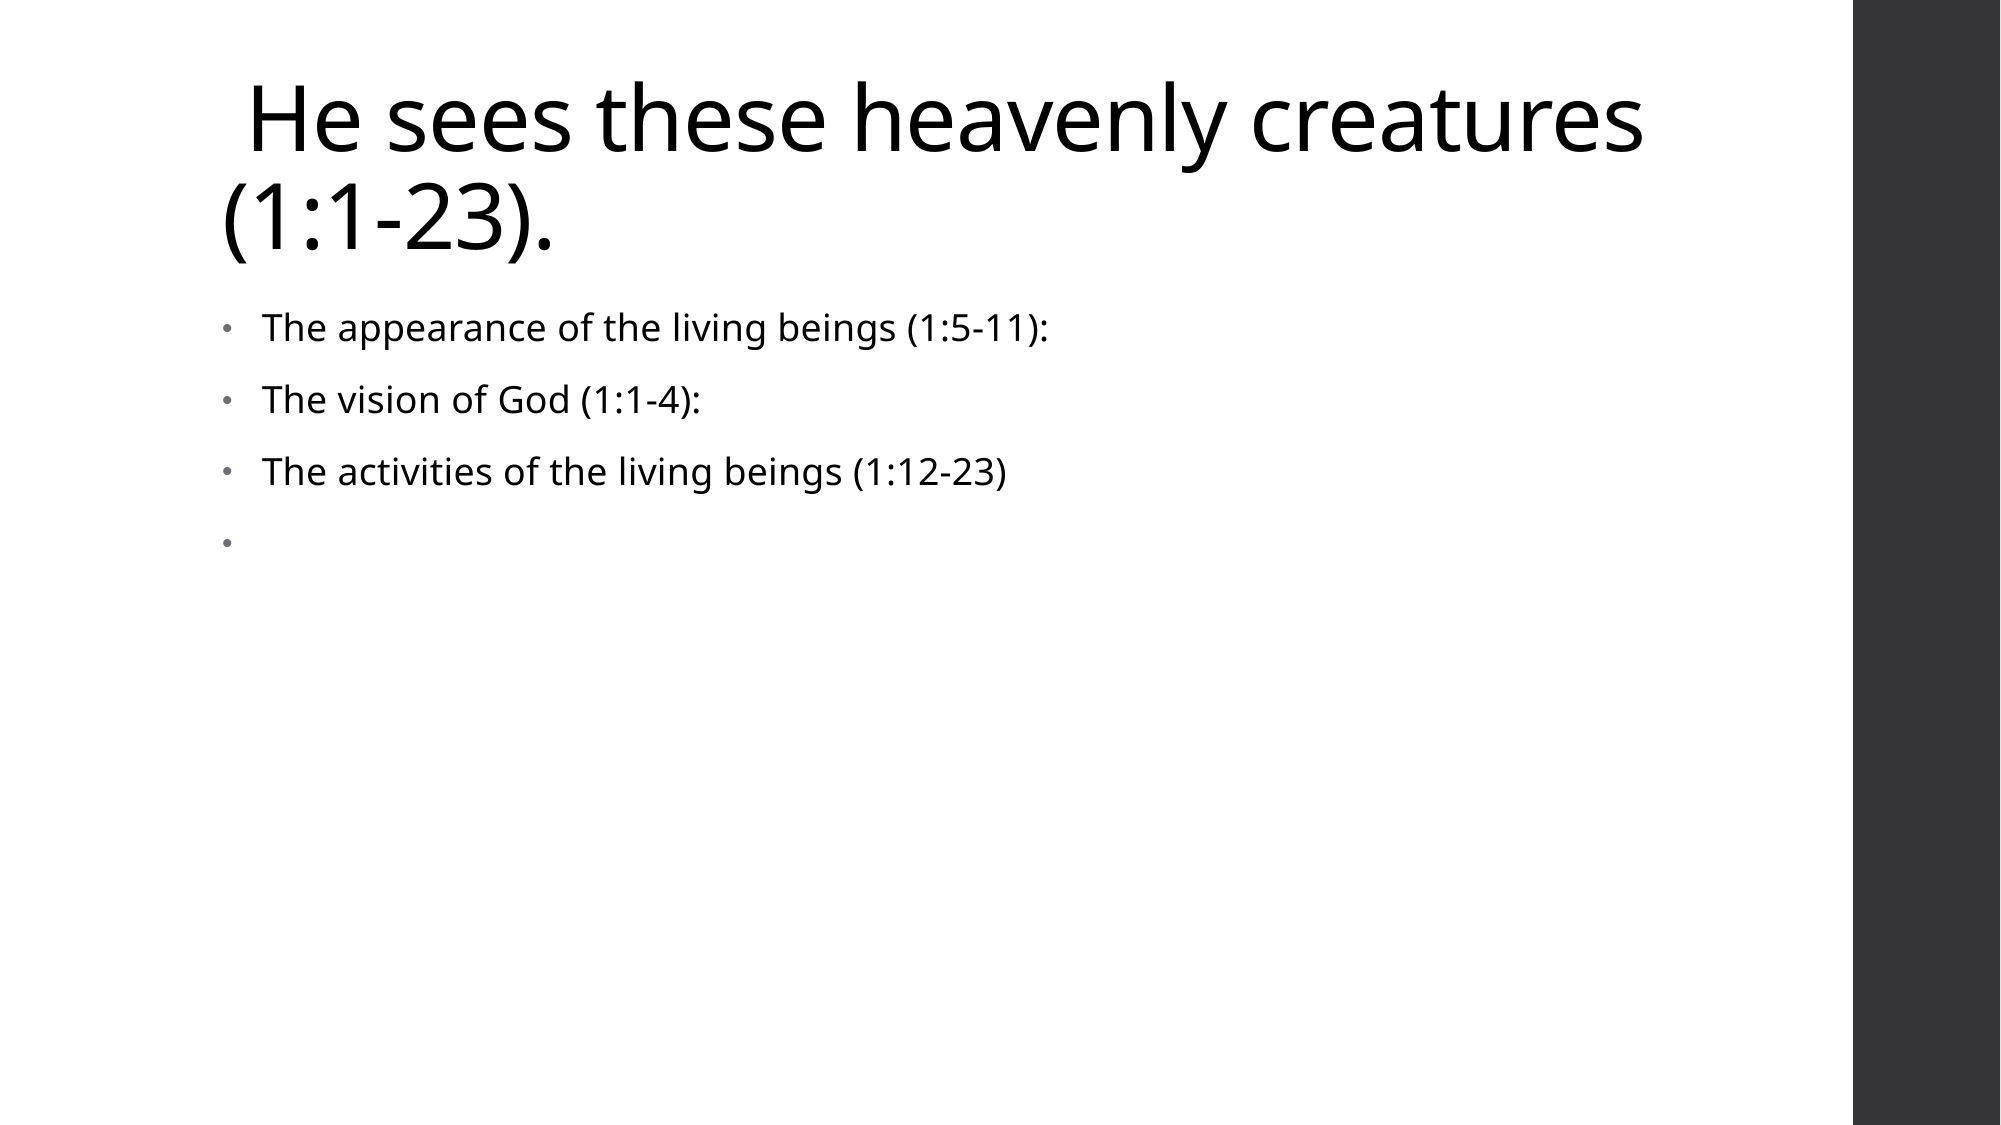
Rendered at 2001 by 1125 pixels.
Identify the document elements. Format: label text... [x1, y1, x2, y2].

list The appearance of the living beings (1:5-11): The vision of God (1:1-4): The activities of the living beings (1:12-23) [206, 299, 1617, 1014]
title He sees these heavenly creatures (1:1-23). [206, 60, 1797, 278]
